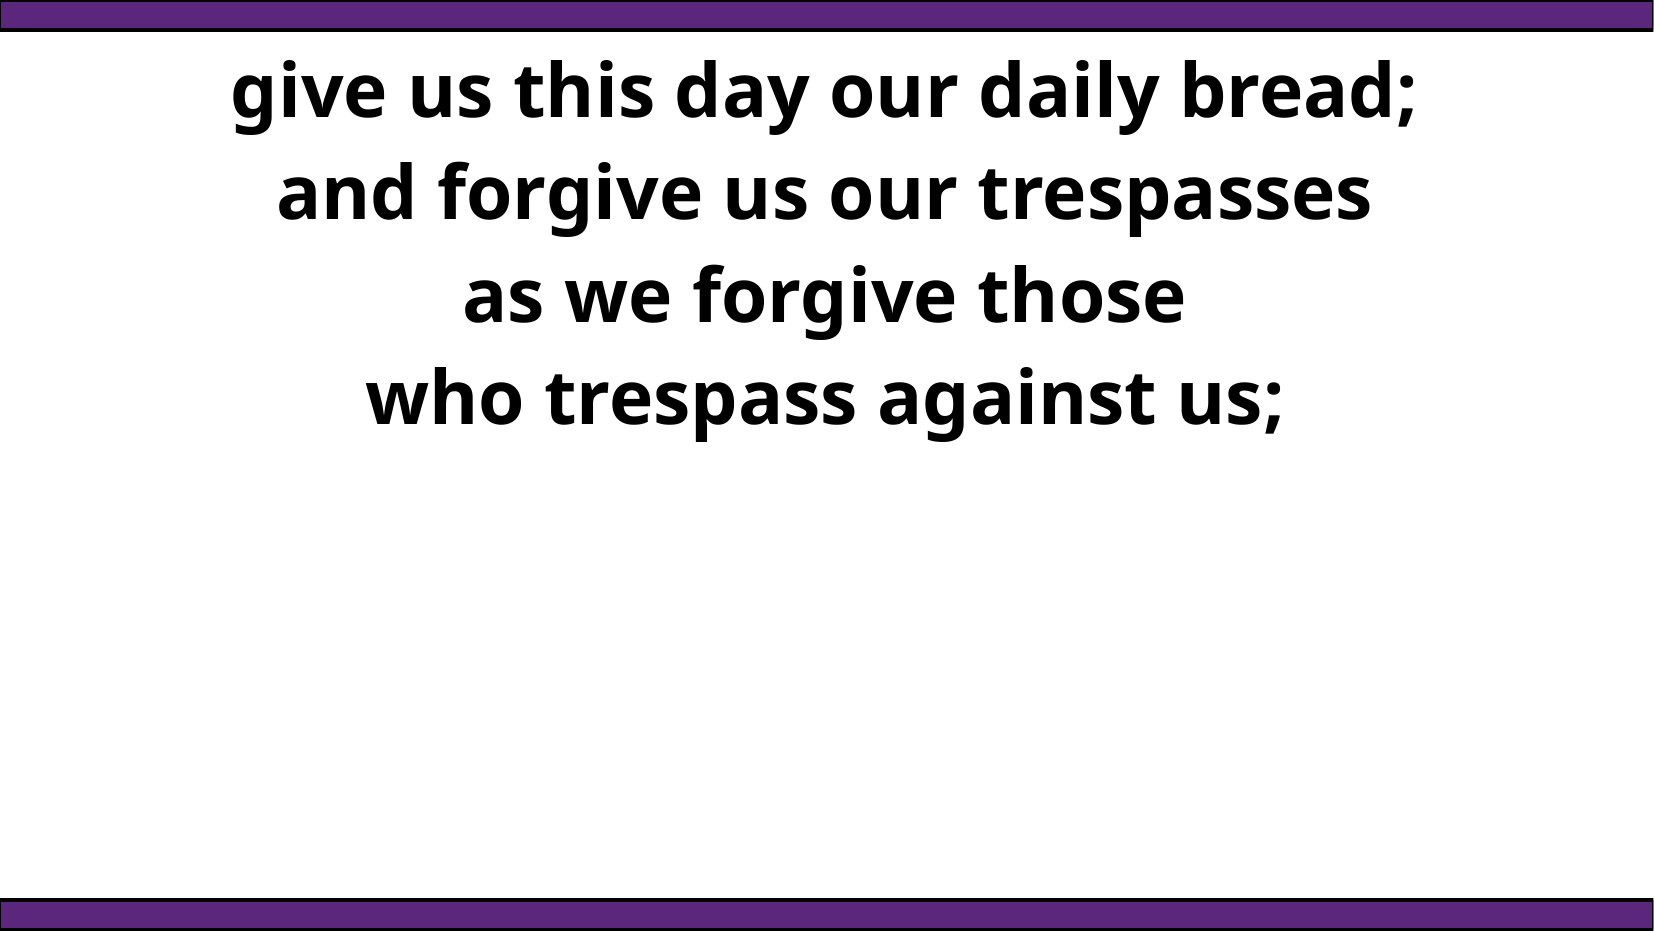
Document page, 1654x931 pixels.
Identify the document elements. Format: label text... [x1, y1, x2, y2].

text_box give us this day our daily bread; and forgive us our trespasses as we forgive those who trespass against us; [60, 30, 1591, 445]
text_box [0, 0, 1654, 31]
text_box [0, 900, 1654, 931]
